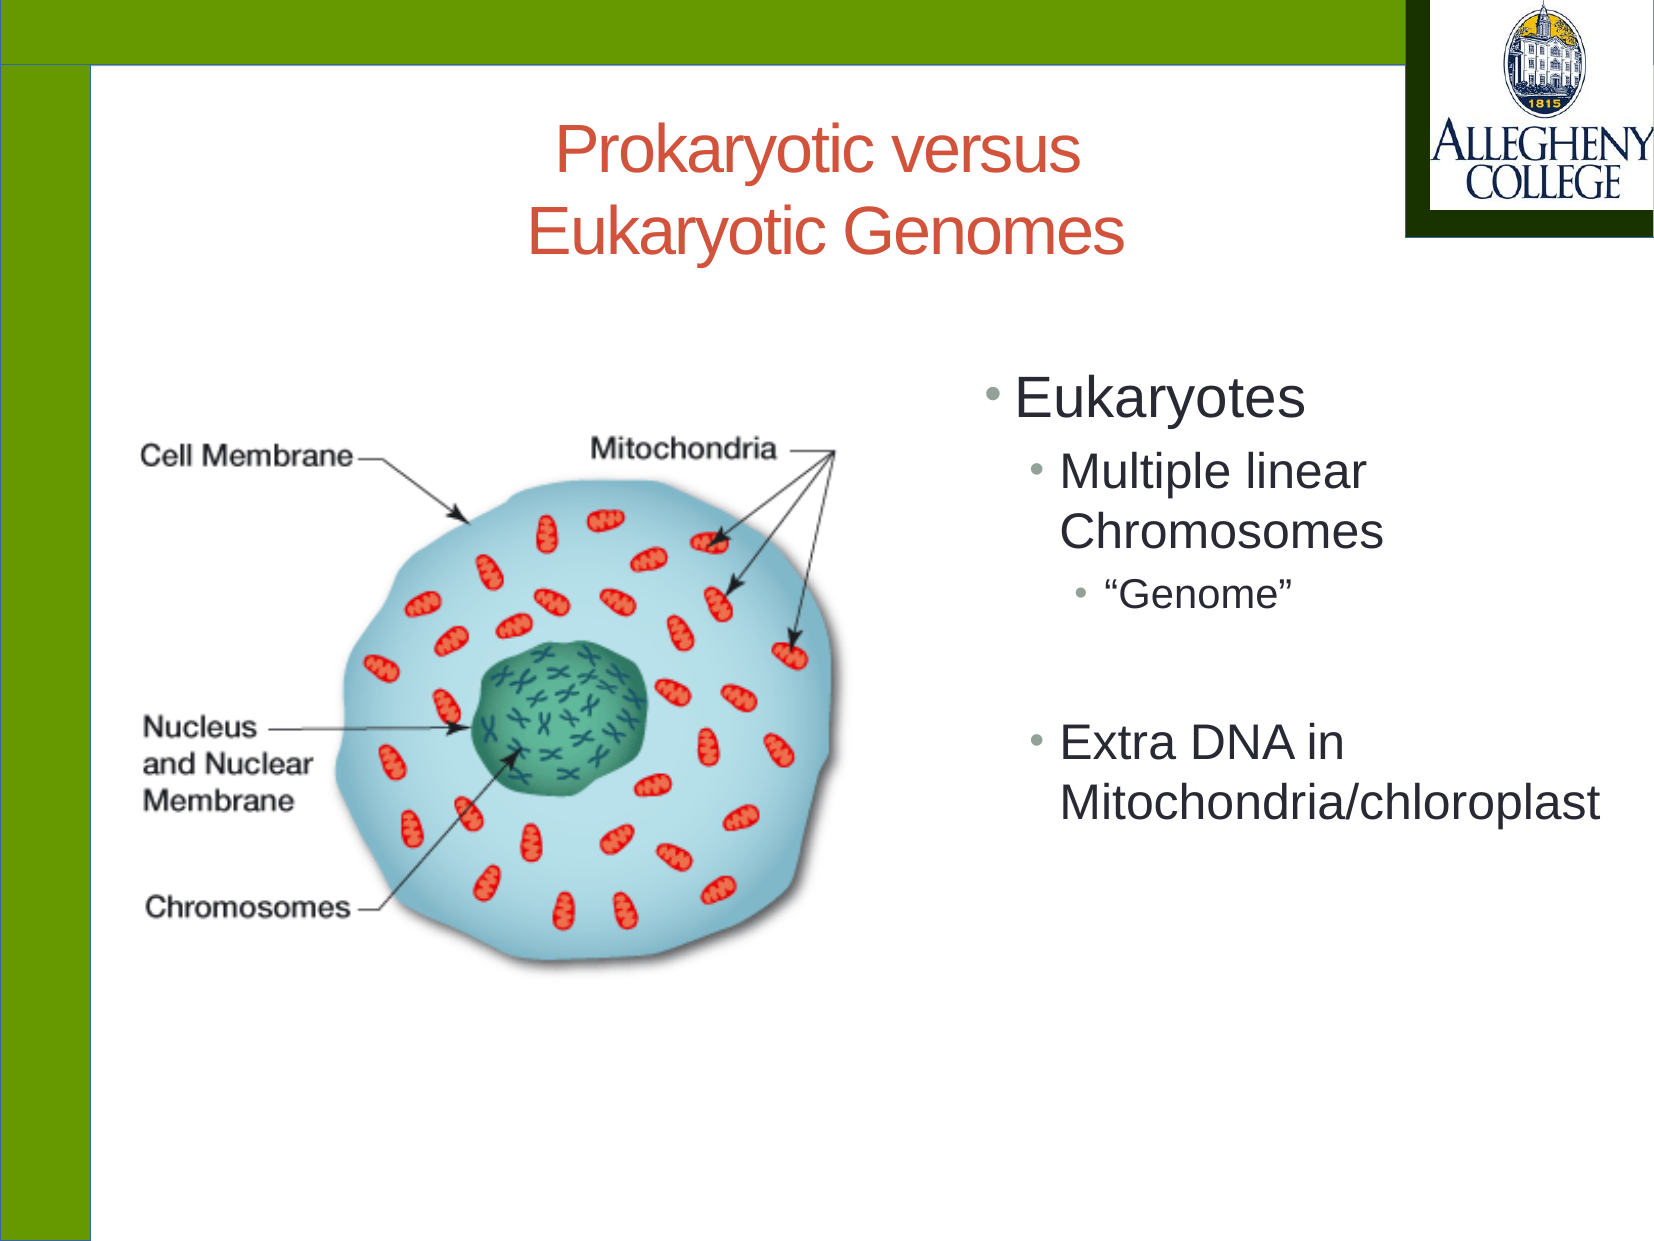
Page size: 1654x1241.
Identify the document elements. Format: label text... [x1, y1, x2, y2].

picture [1430, 0, 1654, 210]
list Eukaryotes Multiple linear Chromosomes “Genome” Extra DNA in Mitochondria/chloroplast [969, 351, 1632, 1126]
picture [140, 289, 856, 1126]
title Prokaryotic versus Eukaryotic Genomes [82, 96, 1571, 276]
text_box [0, 0, 1430, 1241]
text_box [1571, 210, 1654, 238]
